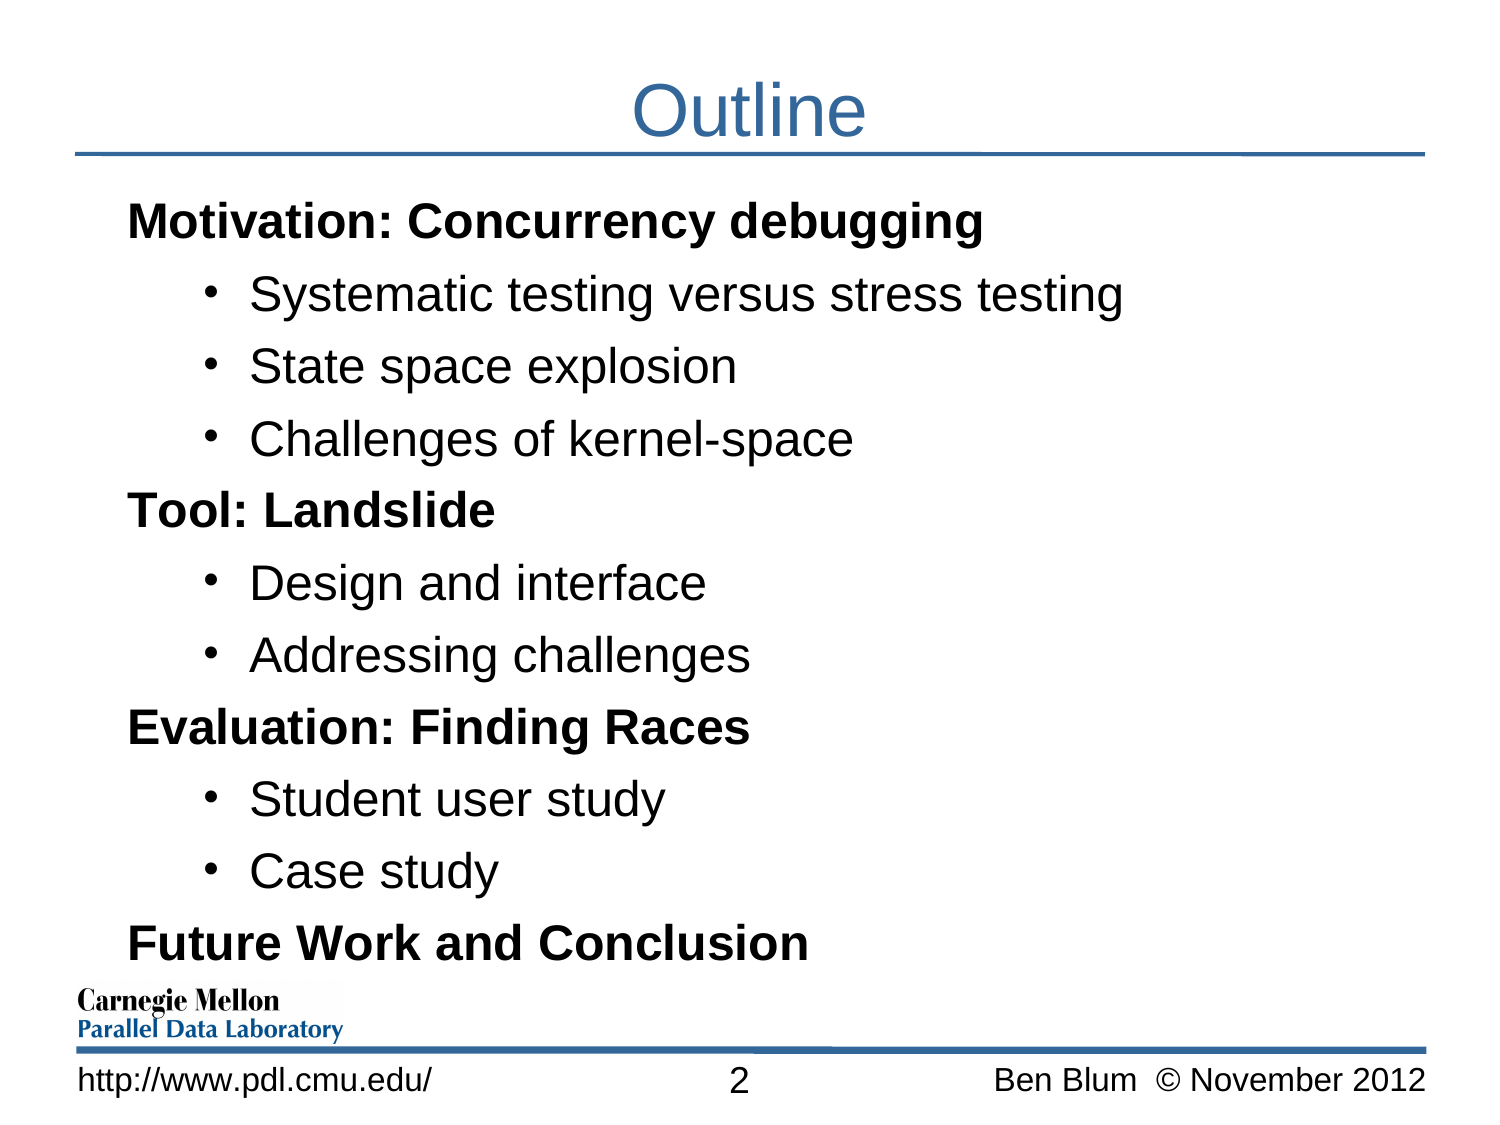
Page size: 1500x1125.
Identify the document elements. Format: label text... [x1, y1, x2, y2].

title Outline [112, 50, 1388, 163]
list Motivation: Concurrency debugging Systematic testing versus stress testing State space explosion Challenges of kernel-space Tool: Landslide Design and interface Addressing challenges Evaluation: Finding Races Student user study Case study Future Work and Conclusion [112, 181, 1388, 979]
picture [77, 979, 343, 1044]
